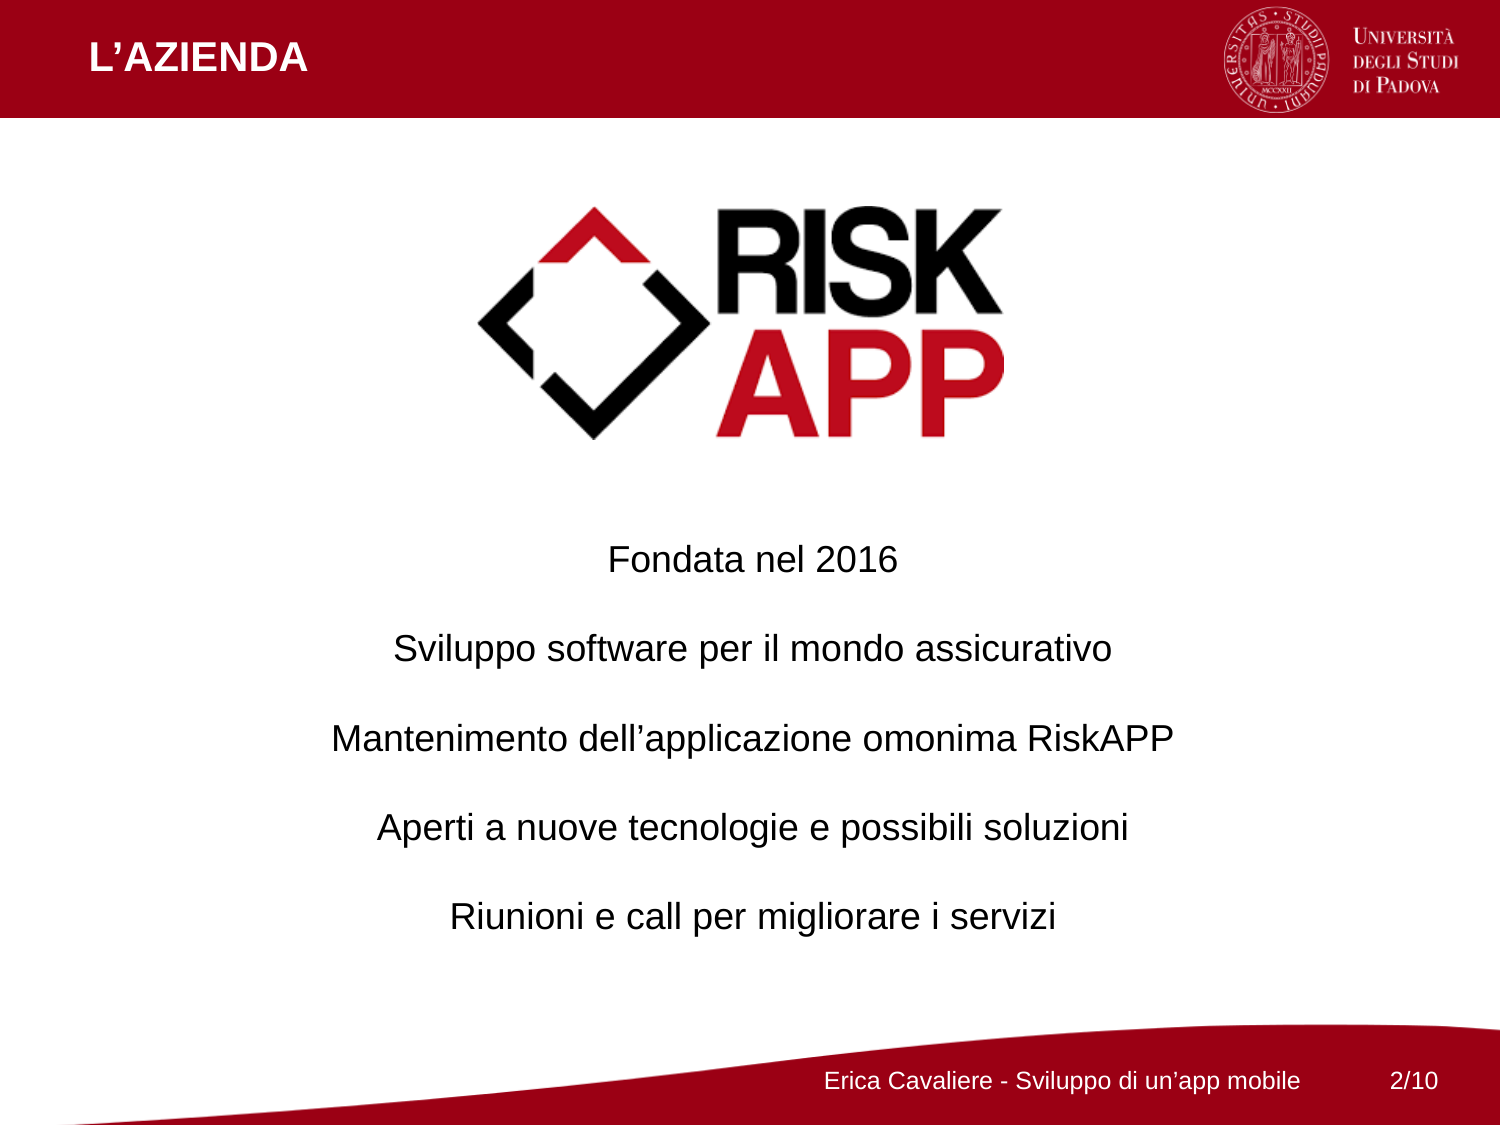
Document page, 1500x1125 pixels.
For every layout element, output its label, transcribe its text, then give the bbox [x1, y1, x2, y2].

picture [0, 0, 1500, 118]
title L’AZIENDA [75, 0, 931, 117]
text_box Erica Cavaliere - Sviluppo di un’app mobile [797, 1033, 1328, 1125]
picture [477, 206, 1004, 440]
text_box 2/10 [1328, 1033, 1500, 1125]
text_box Fondata nel 2016 Sviluppo software per il mondo assicurativo Mantenimento dell’applicazione omonima RiskAPP Aperti a nuove tecnologie e possibili soluzioni Riunioni e call per migliorare i servizi [88, 531, 1418, 945]
picture [1, 1019, 1500, 1125]
